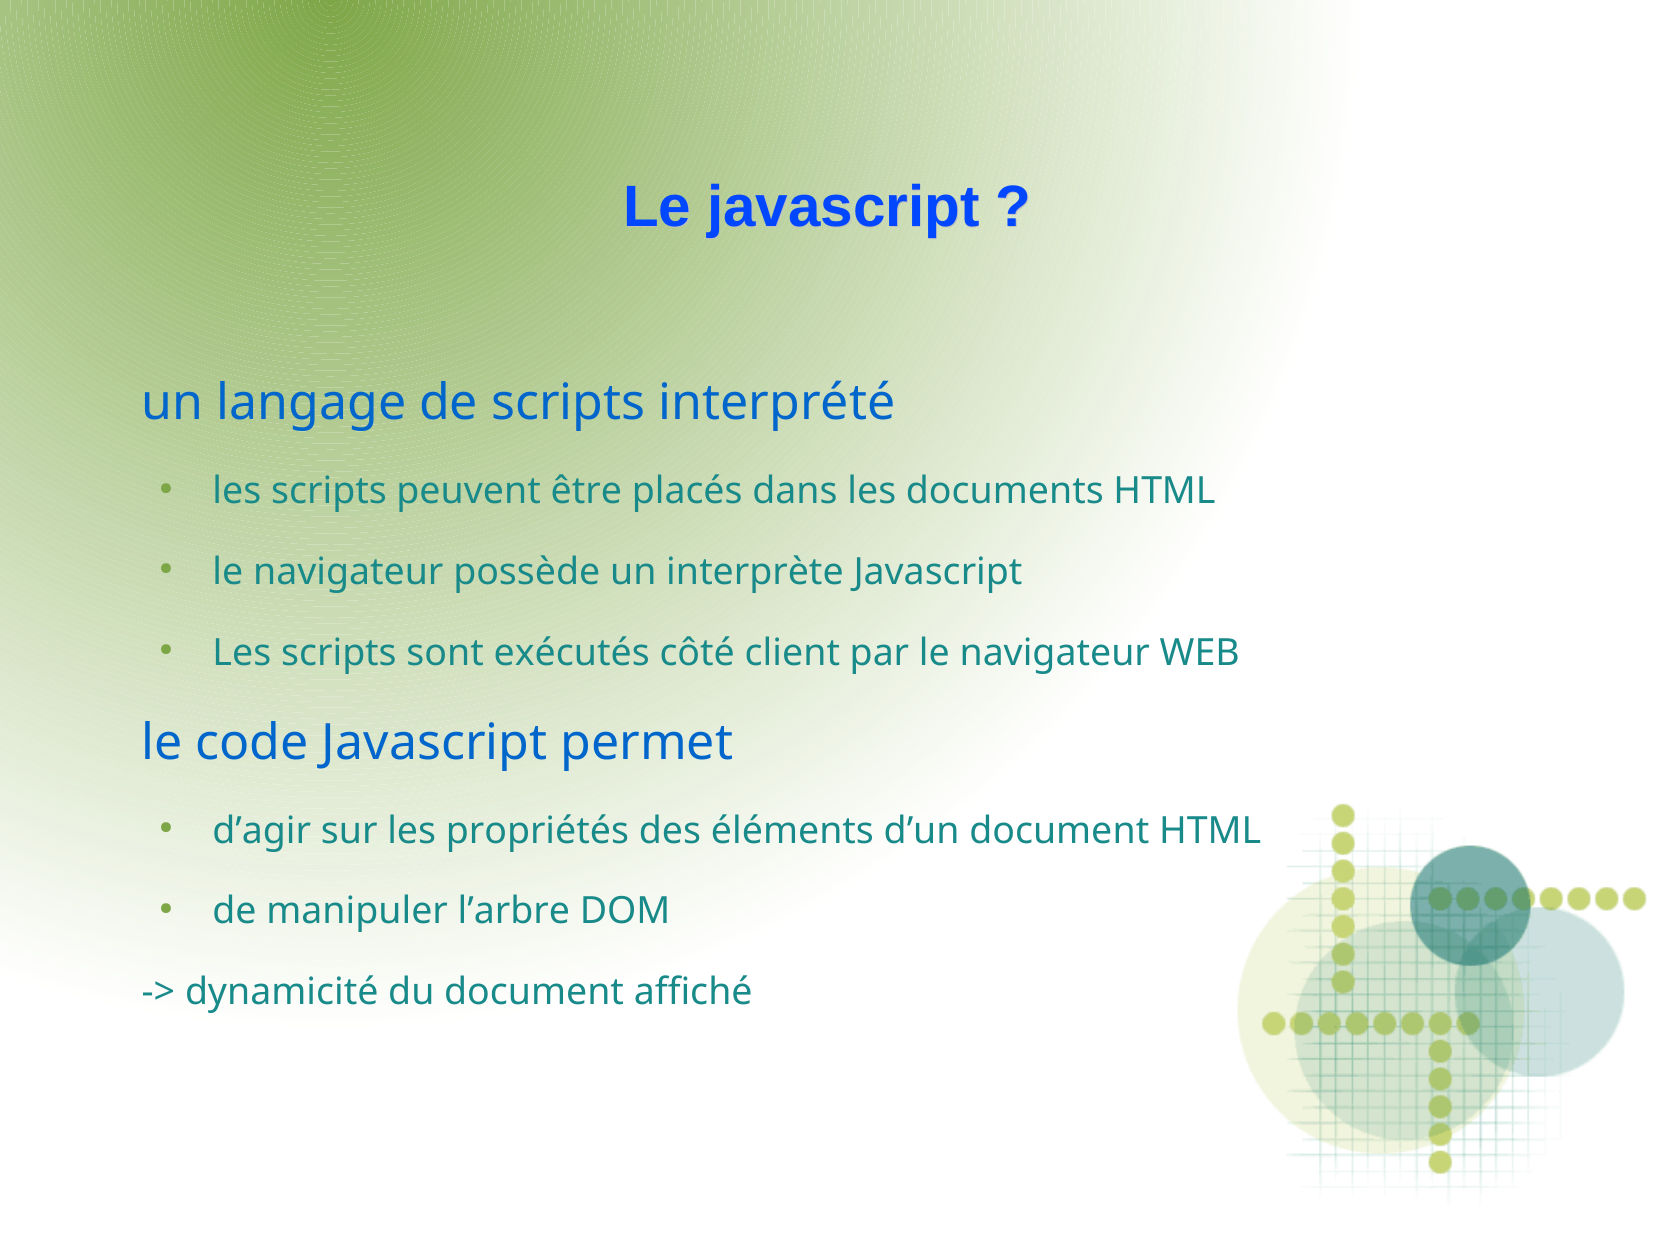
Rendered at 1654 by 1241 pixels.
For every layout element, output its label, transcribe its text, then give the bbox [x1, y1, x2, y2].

title Le javascript ? [121, 102, 1534, 310]
picture [1224, 792, 1654, 1211]
list un langage de scripts interprété les scripts peuvent être placés dans les documents HTML le navigateur possède un interprète Javascript Les scripts sont exécutés côté client par le navigateur WEB le code Javascript permet d’agir sur les propriétés des éléments d’un document HTML de manipuler l’arbre DOM -> dynamicité du document affiché [141, 366, 1312, 1146]
